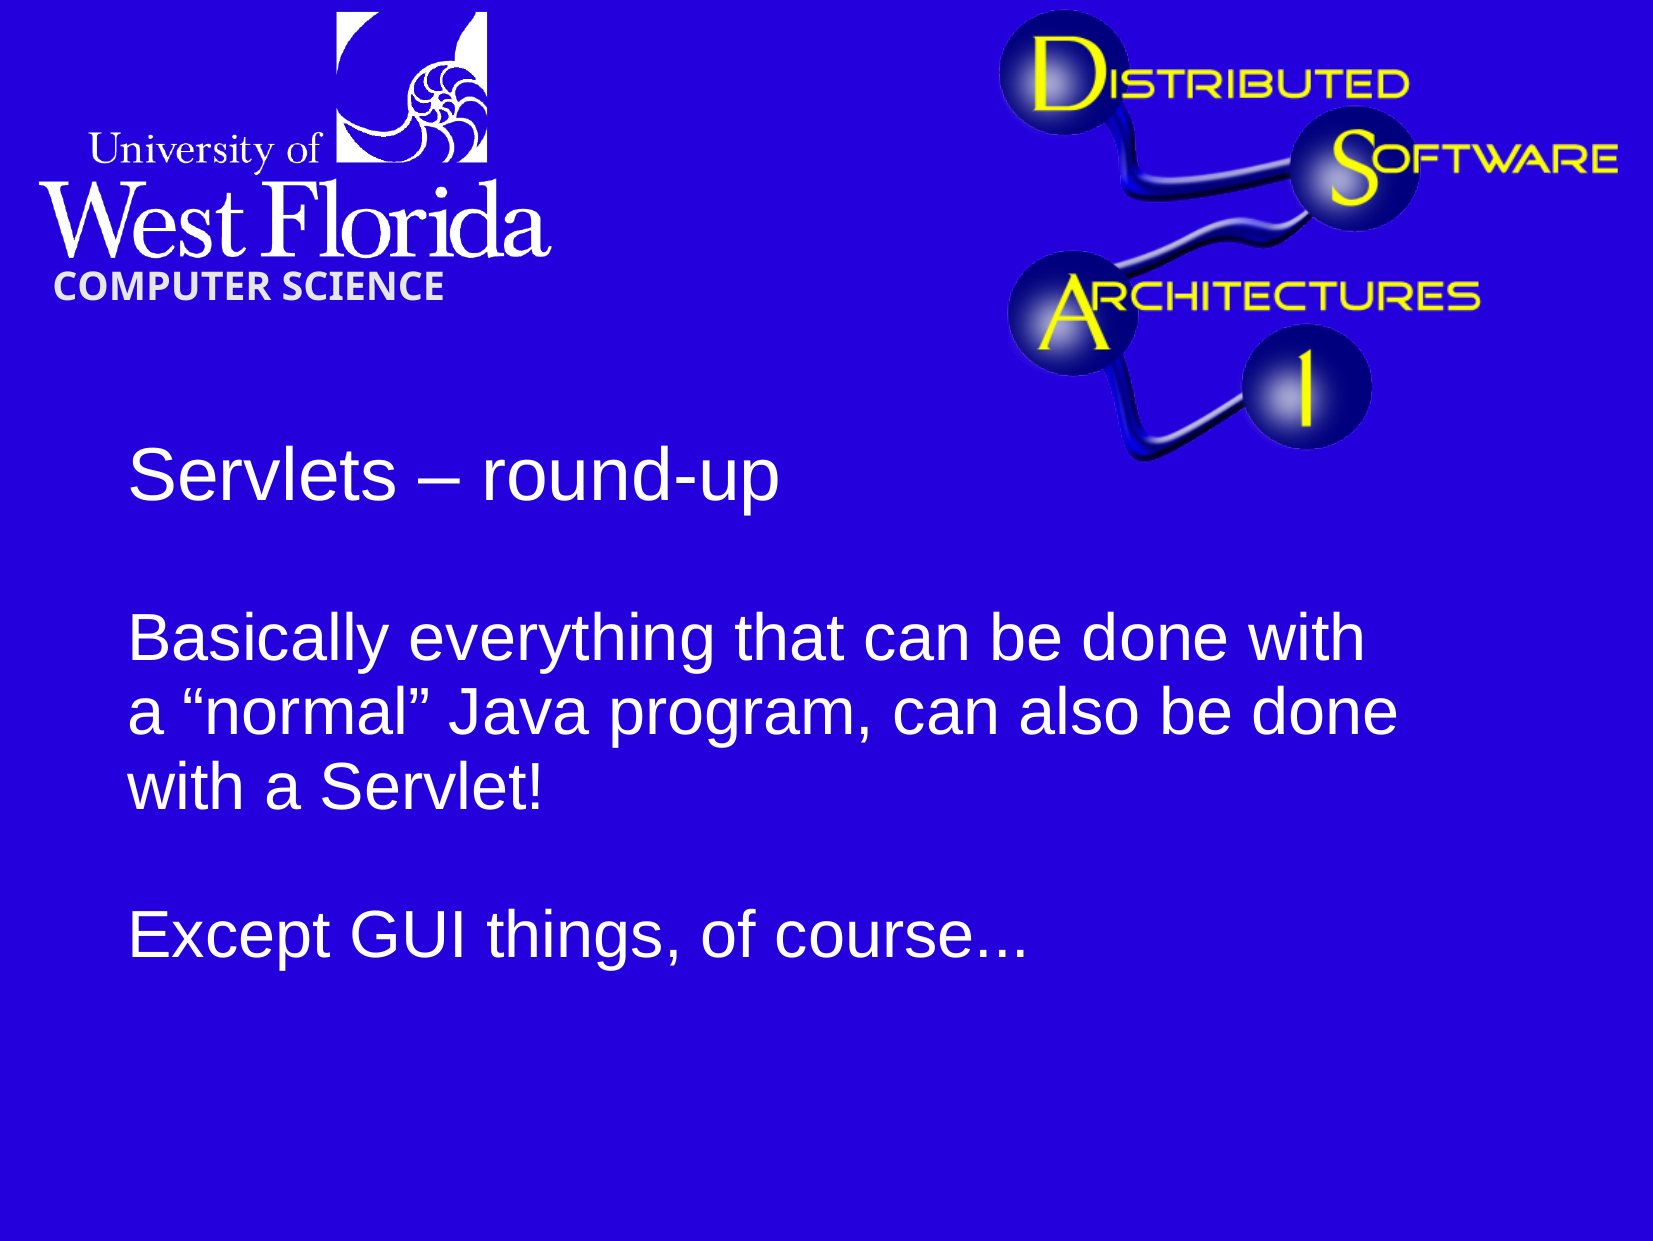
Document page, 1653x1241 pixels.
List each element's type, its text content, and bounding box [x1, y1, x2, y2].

text_box COMPUTER SCIENCE [37, 262, 563, 316]
picture [910, 0, 1653, 506]
picture [37, 0, 559, 262]
text_box Servlets – round-up Basically everything that can be done with a “normal” Java program, can also be done with a Servlet! Except GUI things, of course... [112, 426, 1426, 983]
